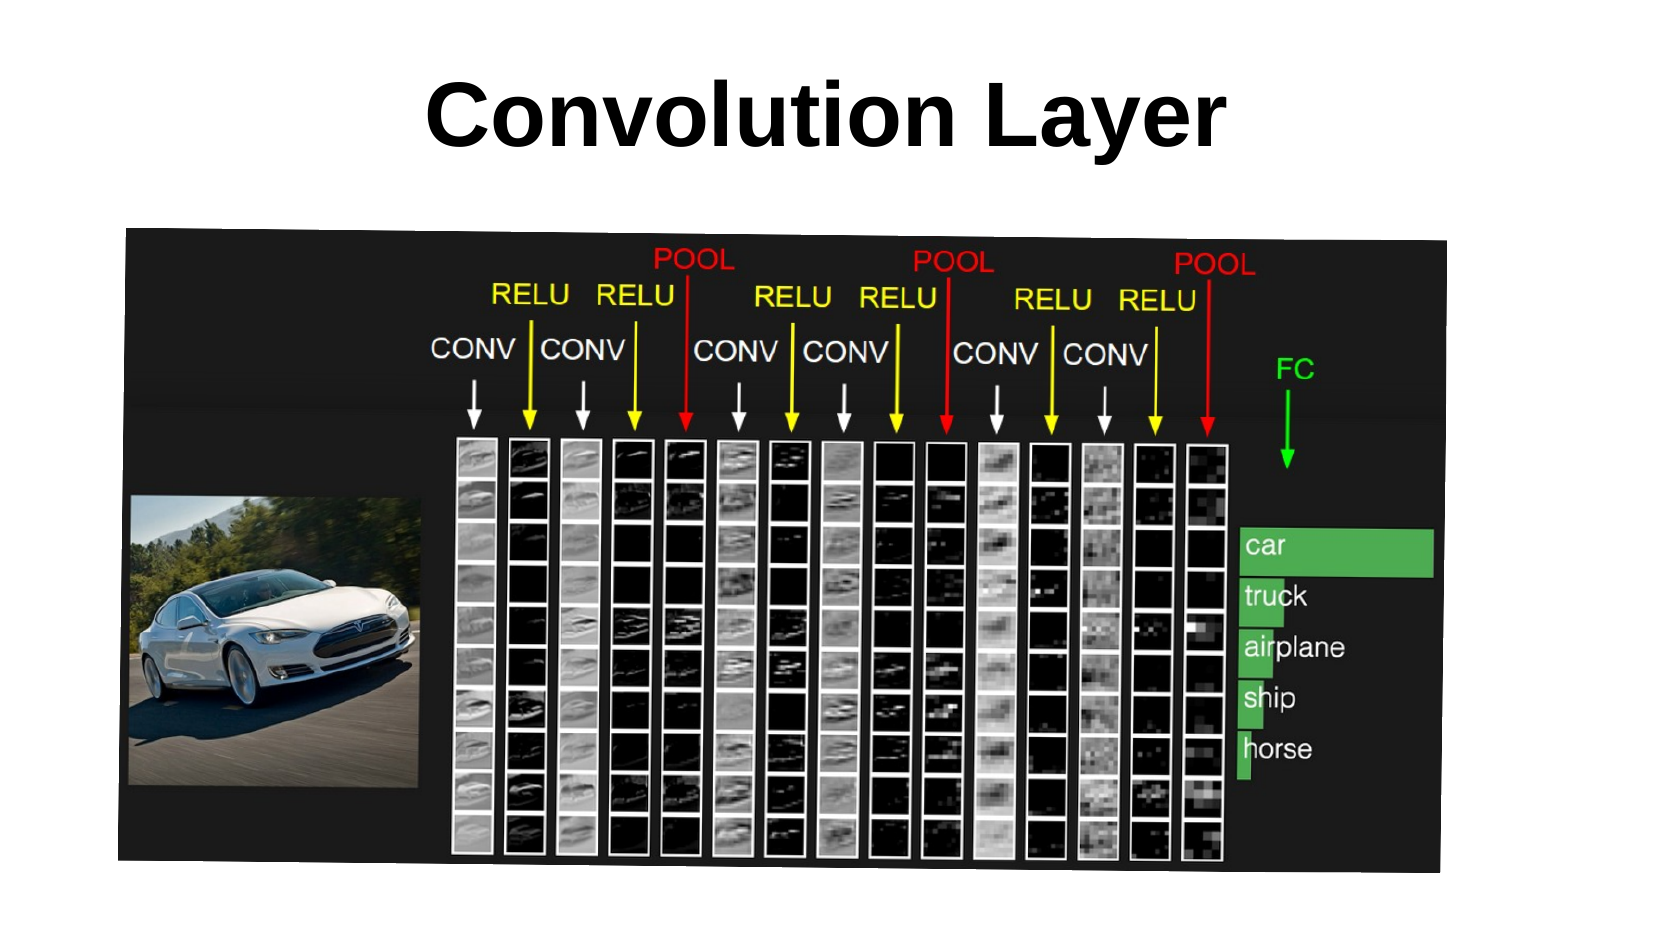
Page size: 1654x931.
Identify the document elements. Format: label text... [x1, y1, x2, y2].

title Convolution Layer [82, 37, 1571, 193]
picture [117, 227, 1447, 873]
